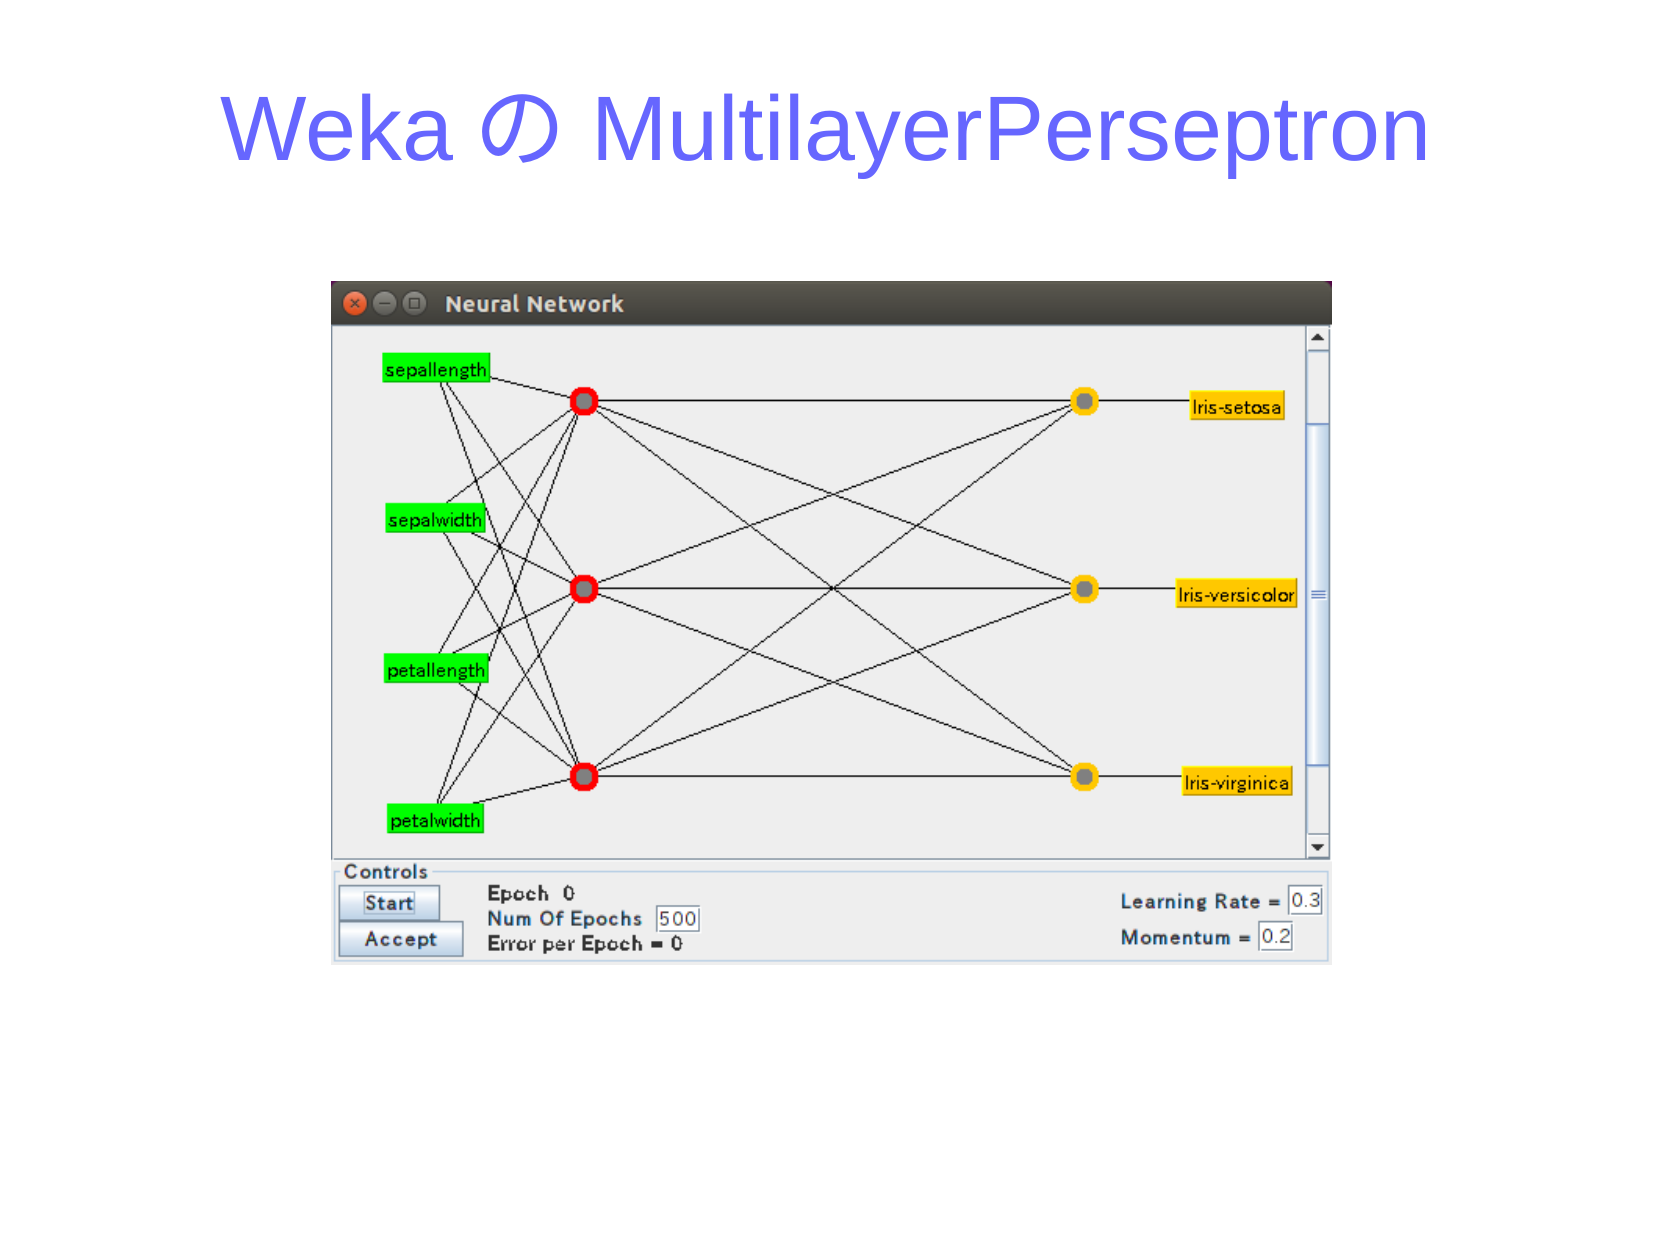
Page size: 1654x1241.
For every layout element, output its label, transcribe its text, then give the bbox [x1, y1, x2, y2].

picture [331, 281, 1332, 965]
title WekaのMultilayerPerseptron [82, 41, 1571, 210]
